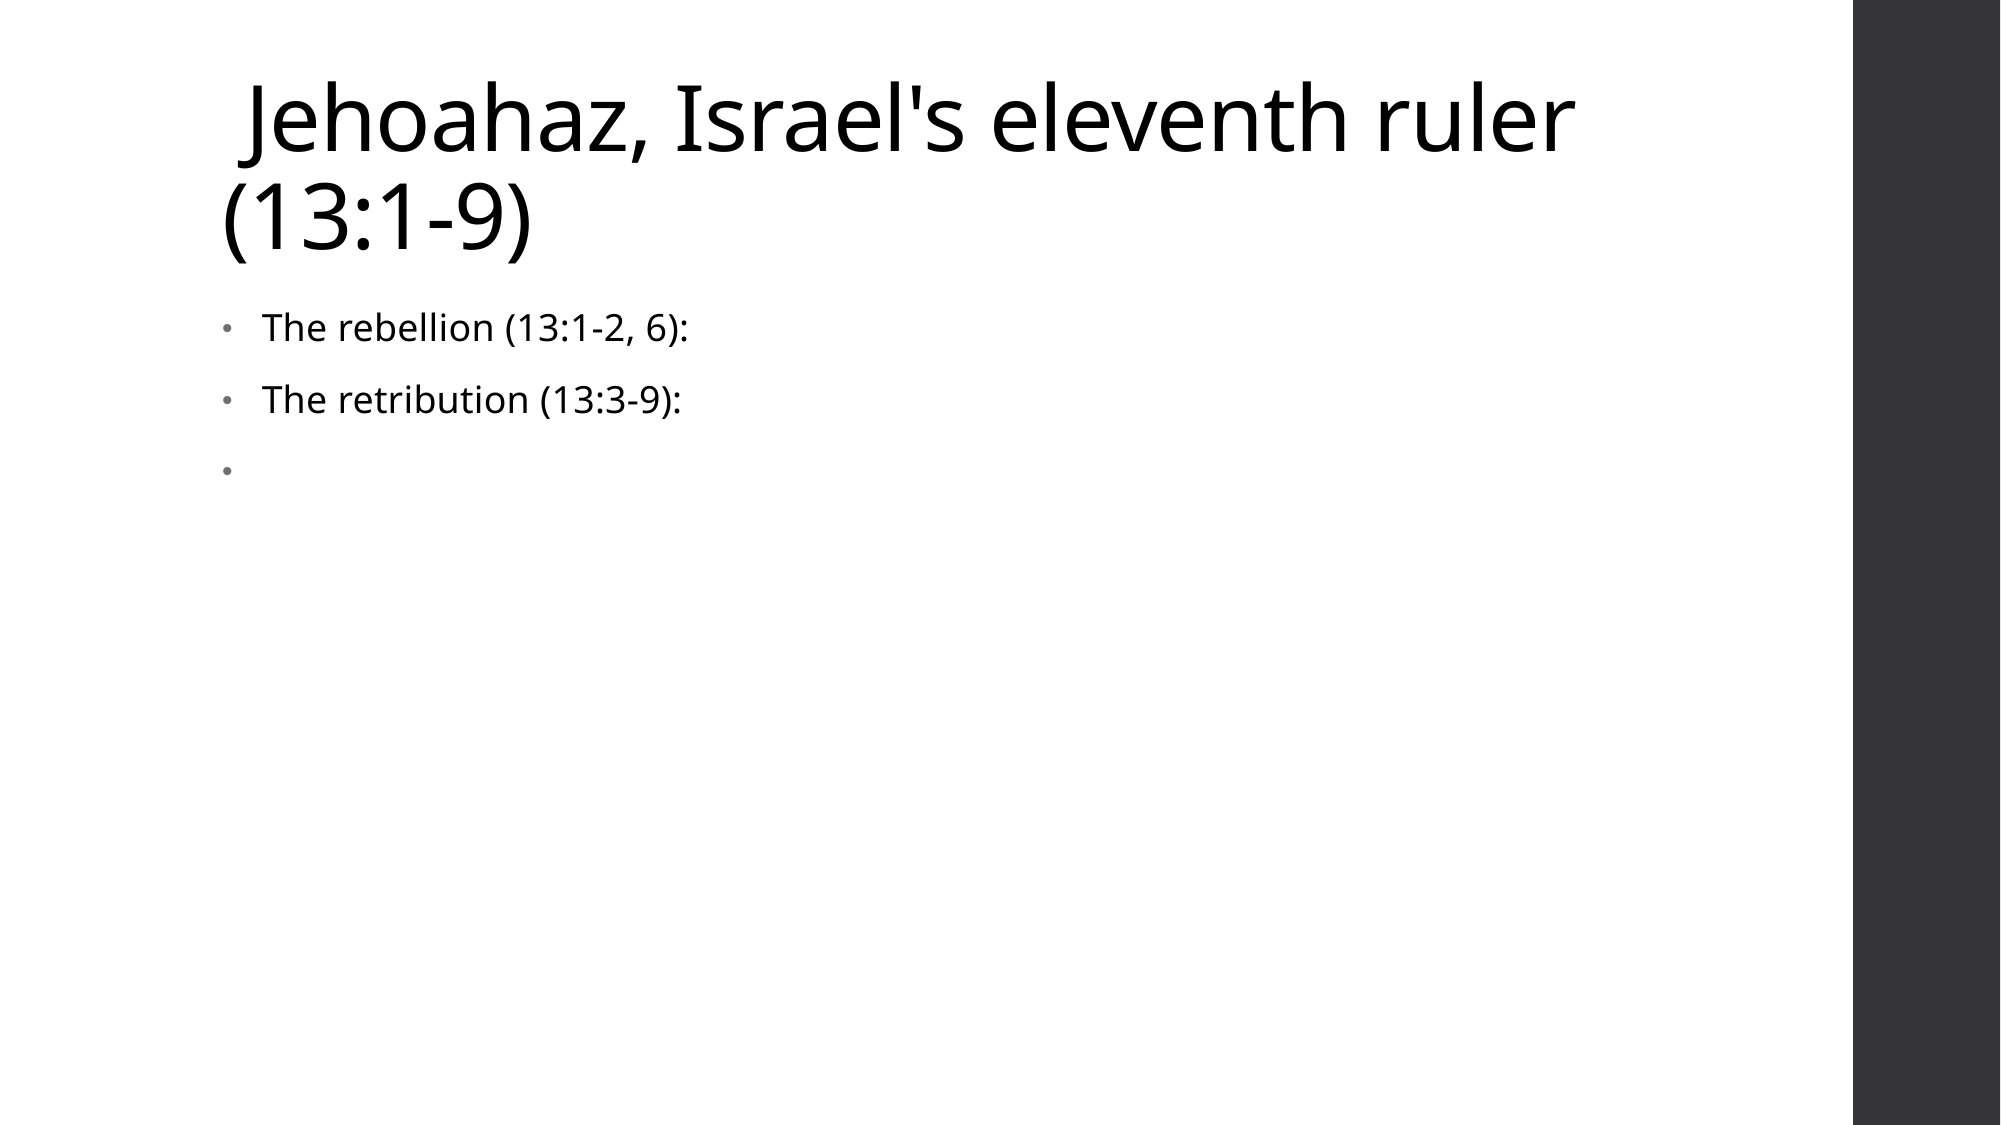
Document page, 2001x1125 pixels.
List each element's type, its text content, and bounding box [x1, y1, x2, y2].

list The rebellion (13:1-2, 6): The retribution (13:3-9): [206, 299, 1617, 1014]
title Jehoahaz, Israel's eleventh ruler (13:1-9) [206, 60, 1797, 278]
